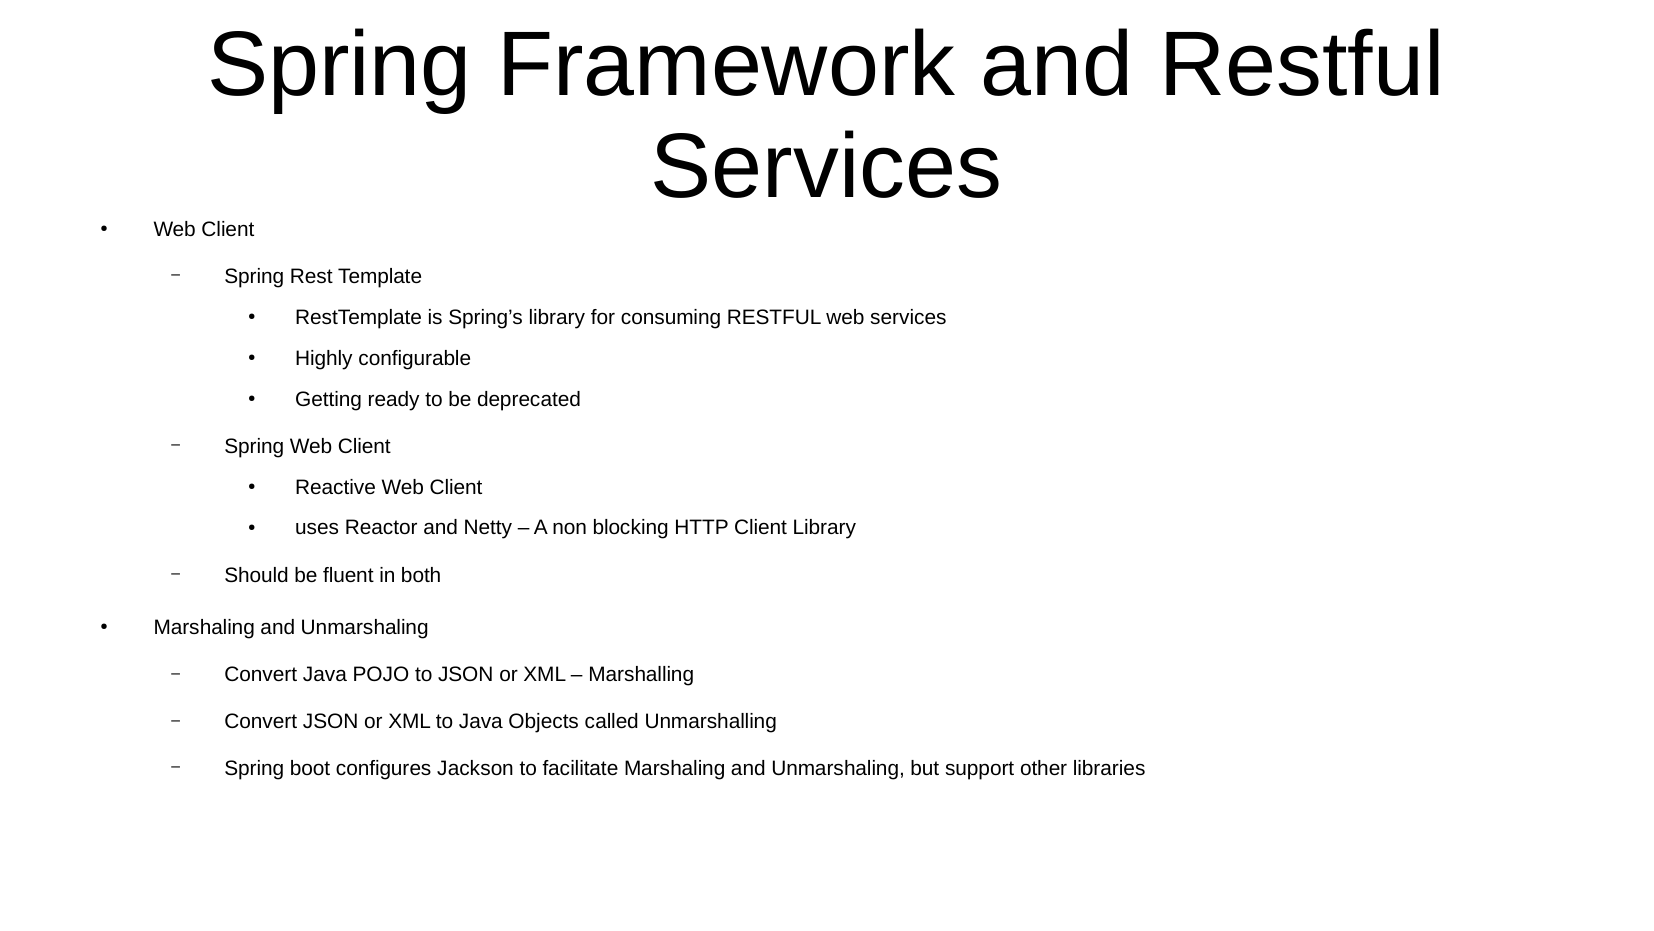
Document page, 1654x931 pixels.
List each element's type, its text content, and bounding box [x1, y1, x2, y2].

list Web Client Spring Rest Template RestTemplate is Spring’s library for consuming RESTFUL web services Highly configurable Getting ready to be deprecated Spring Web Client Reactive Web Client uses Reactor and Netty – A non blocking HTTP Client Library Should be fluent in both Marshaling and Unmarshaling Convert Java POJO to JSON or XML – Marshalling Convert JSON or XML to Java Objects called Unmarshalling Spring boot configures Jackson to facilitate Marshaling and Unmarshaling, but support other libraries [82, 217, 1613, 901]
title Spring Framework and Restful Services [82, 12, 1571, 217]
